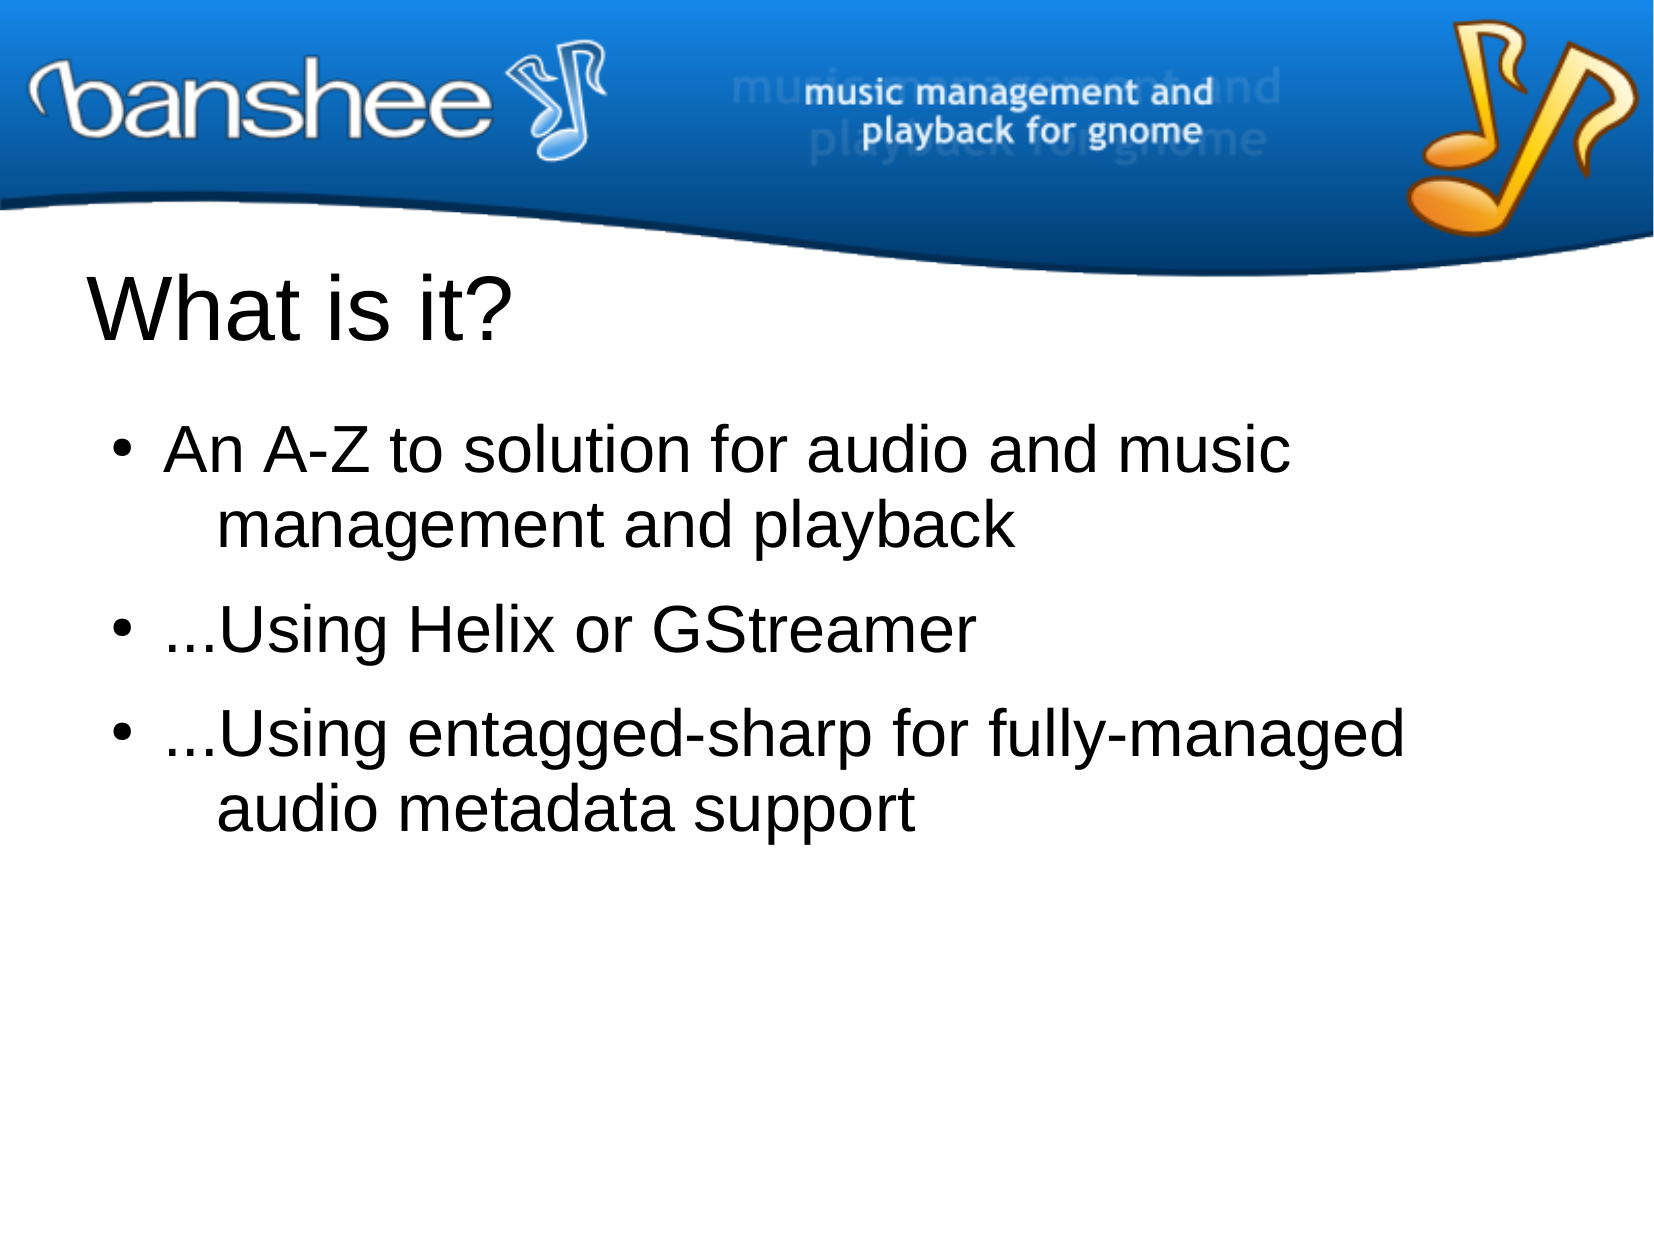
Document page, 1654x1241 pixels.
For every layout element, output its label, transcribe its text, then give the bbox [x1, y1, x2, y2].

title What is it? [86, 205, 1576, 413]
picture [0, 0, 1654, 290]
list An A-Z to solution for audio and music management and playback ...Using Helix or GStreamer ...Using entagged-sharp for fully-managed audio metadata support [75, 412, 1564, 1231]
